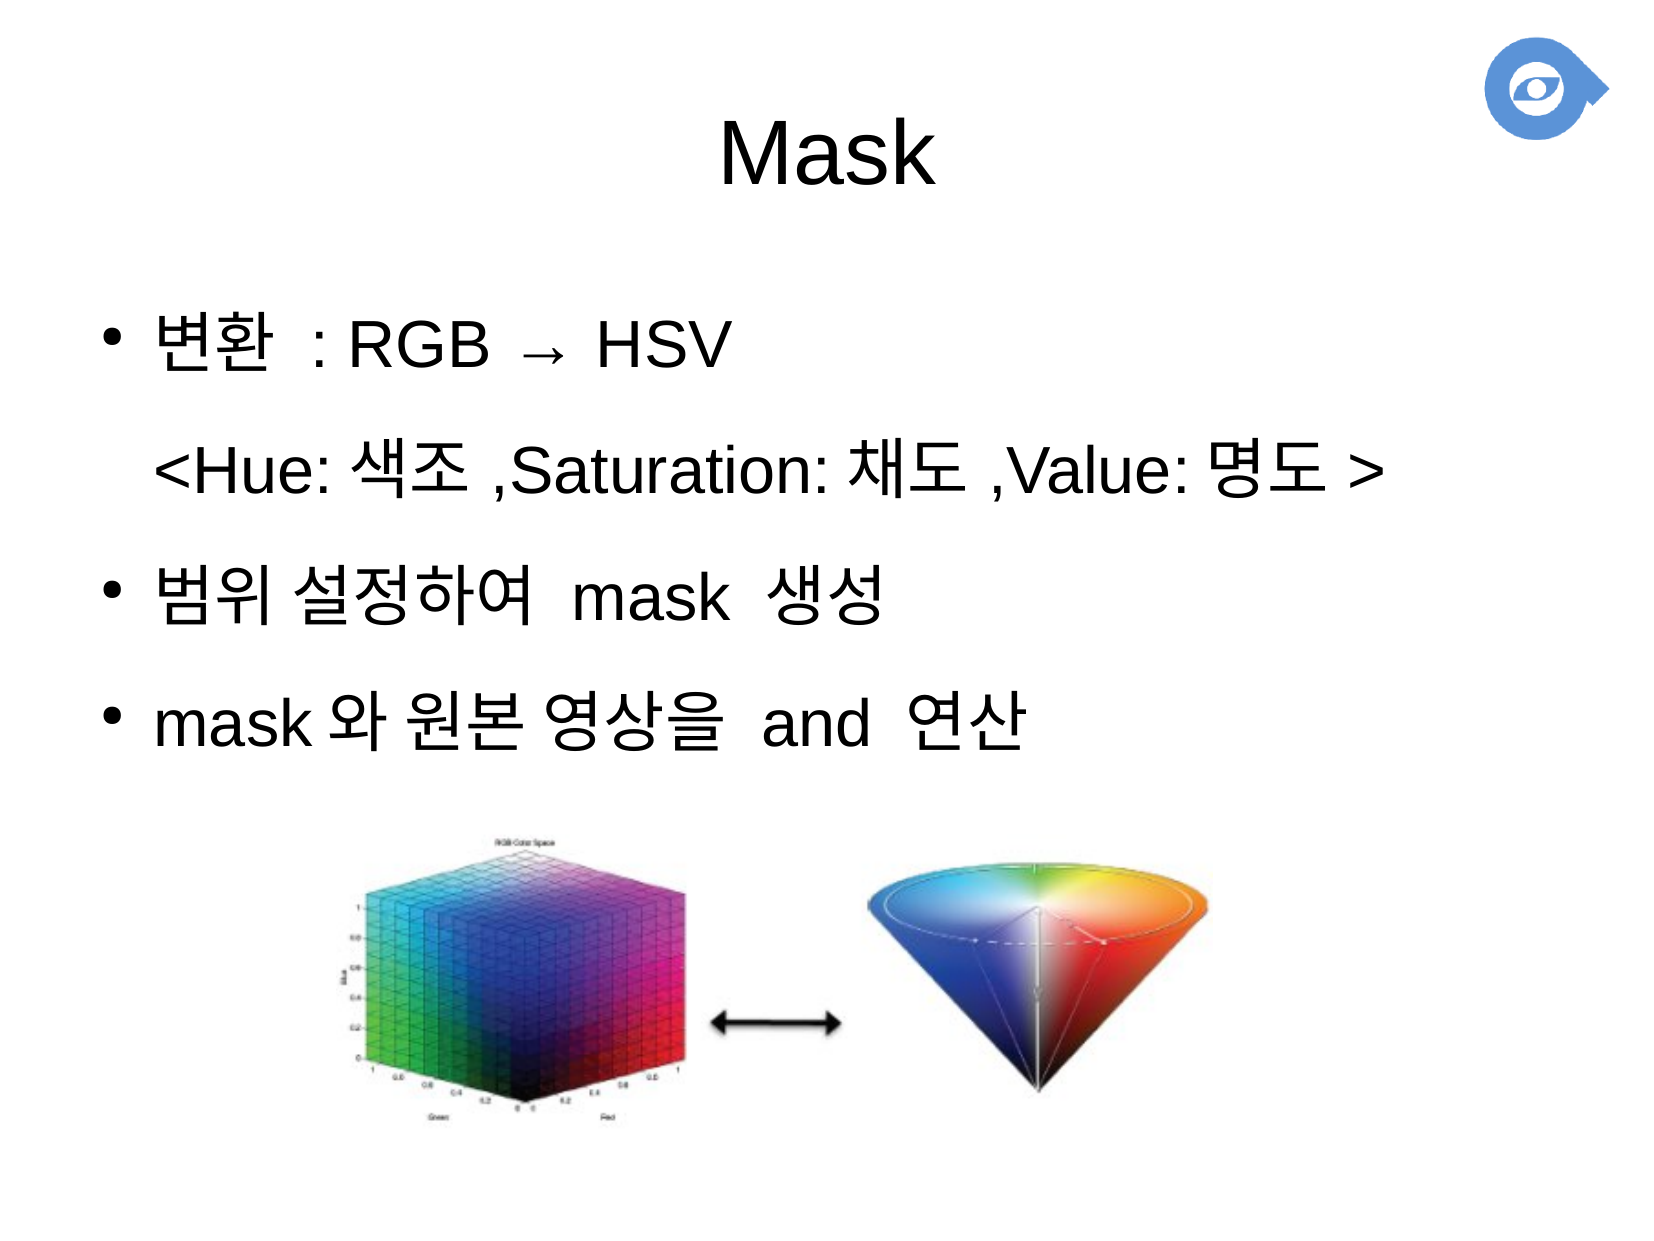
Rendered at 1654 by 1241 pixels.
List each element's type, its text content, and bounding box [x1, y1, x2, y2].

title Mask [82, 49, 1571, 257]
list 변환 : RGB → HSV <Hue:색조,Saturation:채도,Value:명도> 범위 설정하여 mask 생성 mask와 원본 영상을 and 연산 [82, 290, 1571, 1141]
picture [336, 806, 1213, 1130]
picture [1450, 10, 1636, 166]
